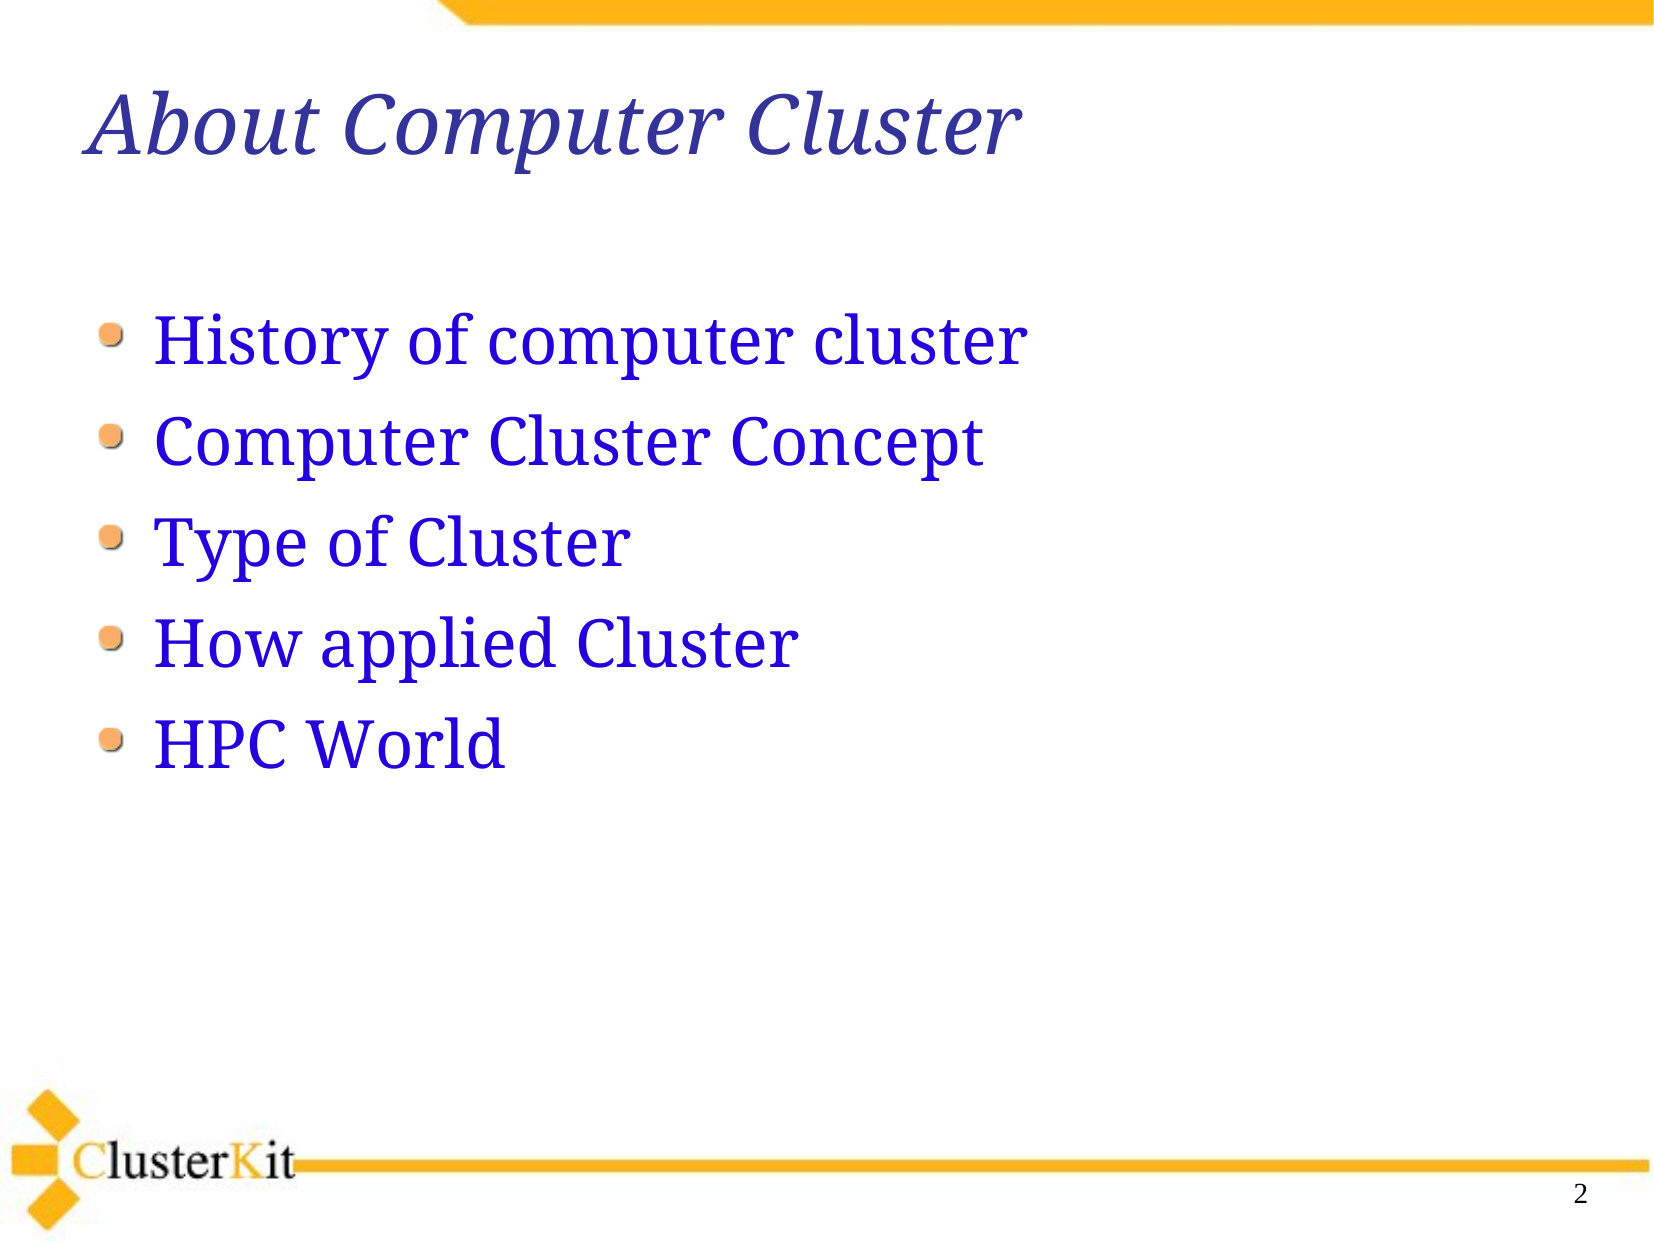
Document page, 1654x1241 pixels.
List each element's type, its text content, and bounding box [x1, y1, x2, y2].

picture [0, 0, 1654, 1241]
text_box About Computer Cluster [71, 20, 1560, 228]
list History of computer cluster Computer Cluster Concept Type of Cluster How applied Cluster HPC World [82, 289, 1571, 1108]
